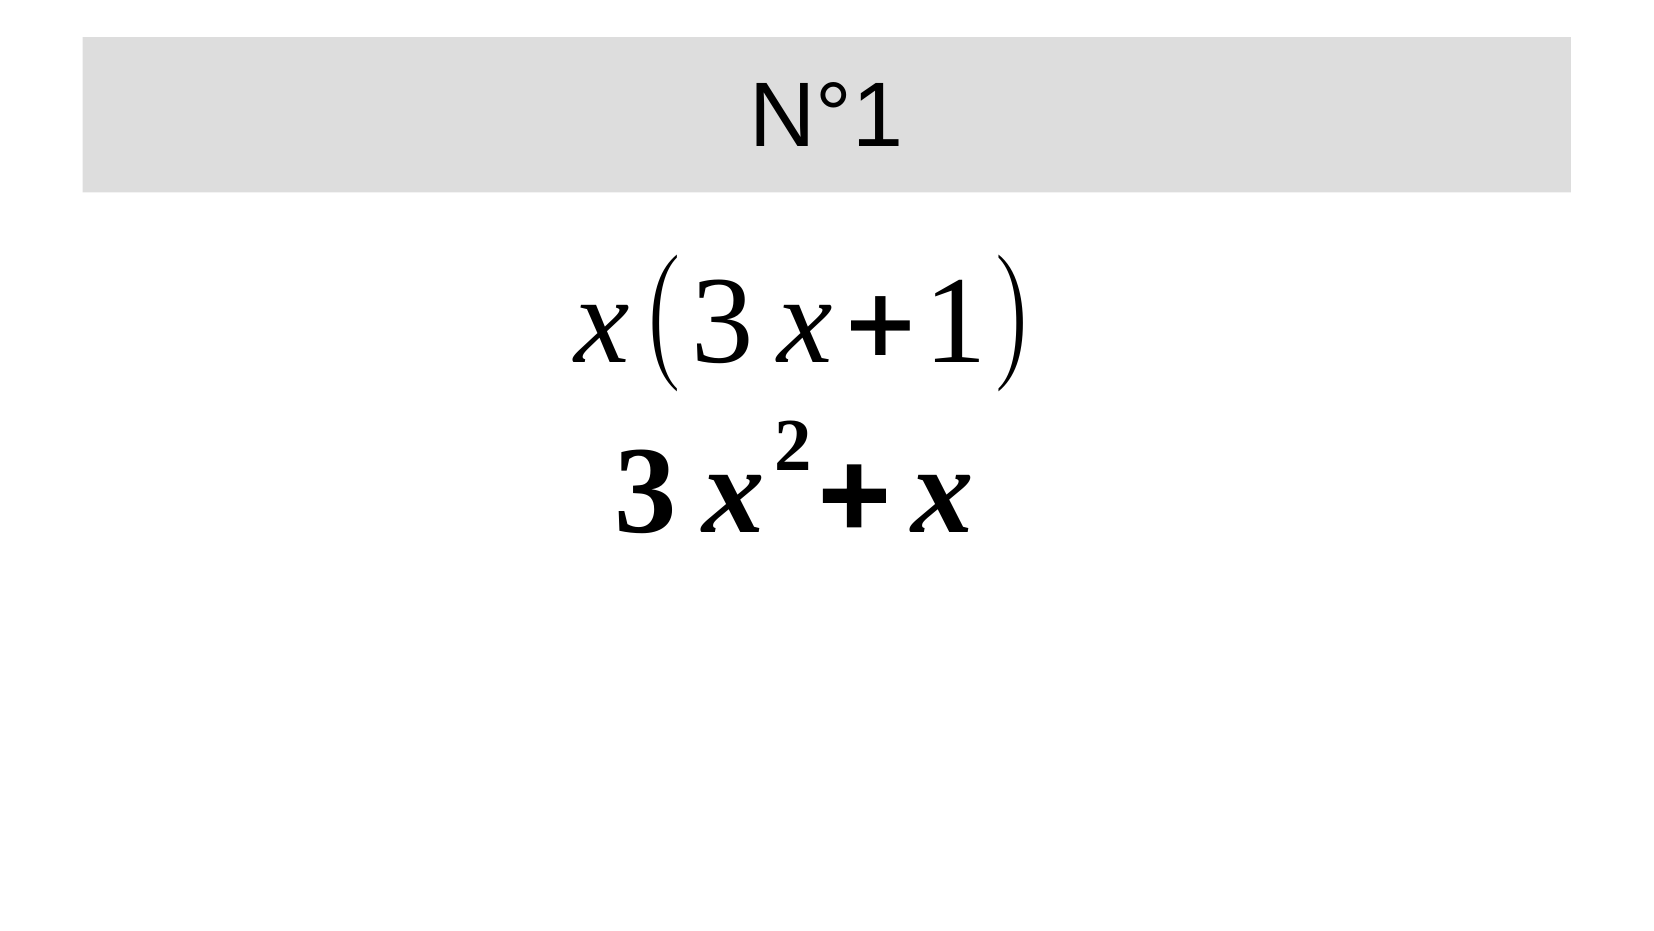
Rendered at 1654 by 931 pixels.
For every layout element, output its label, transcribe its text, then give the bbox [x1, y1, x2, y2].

title N°1 [82, 37, 1571, 193]
chart [556, 248, 1040, 560]
